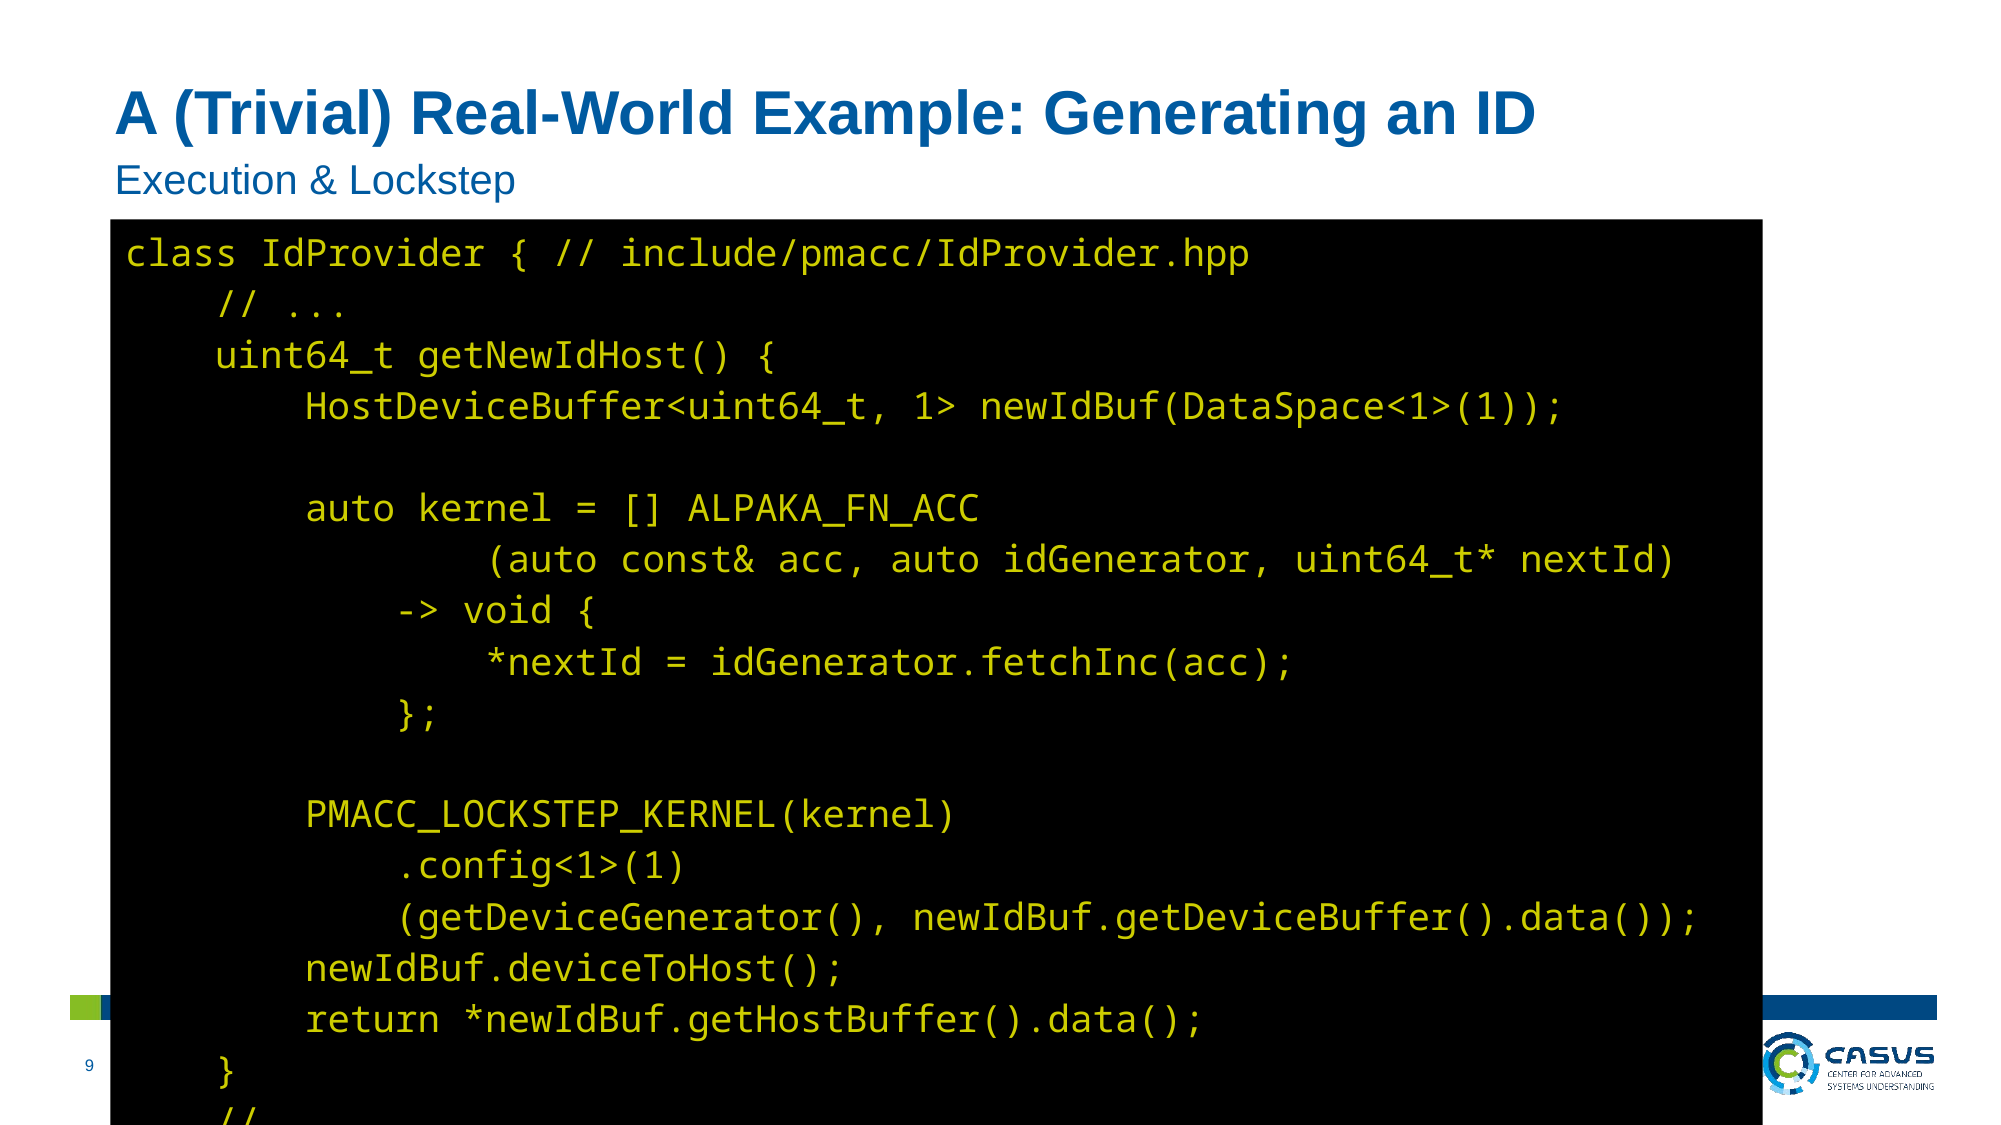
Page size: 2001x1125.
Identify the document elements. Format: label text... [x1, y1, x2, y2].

picture [1763, 1032, 1934, 1095]
picture [104, 995, 110, 1020]
title A (Trivial) Real-World Example: Generating an ID [114, 80, 1934, 148]
text_box class IdProvider { // include/pmacc/IdProvider.hpp // ... uint64_t getNewIdHost() { HostDeviceBuffer<uint64_t, 1> newIdBuf(DataSpace<1>(1)); auto kernel = [] ALPAKA_FN_ACC (auto const& acc, auto idGenerator, uint64_t* nextId) -> void { *nextId = idGenerator.fetchInc(acc); }; PMACC_LOCKSTEP_KERNEL(kernel) .config<1>(1) (getDeviceGenerator(), newIdBuf.getDeviceBuffer().data()); newIdBuf.deviceToHost(); return *newIdBuf.getHostBuffer().data(); } // ... }; [110, 219, 1763, 956]
text_box Execution & Lockstep [114, 152, 1267, 208]
picture [70, 995, 101, 1020]
picture [1763, 995, 1937, 1020]
